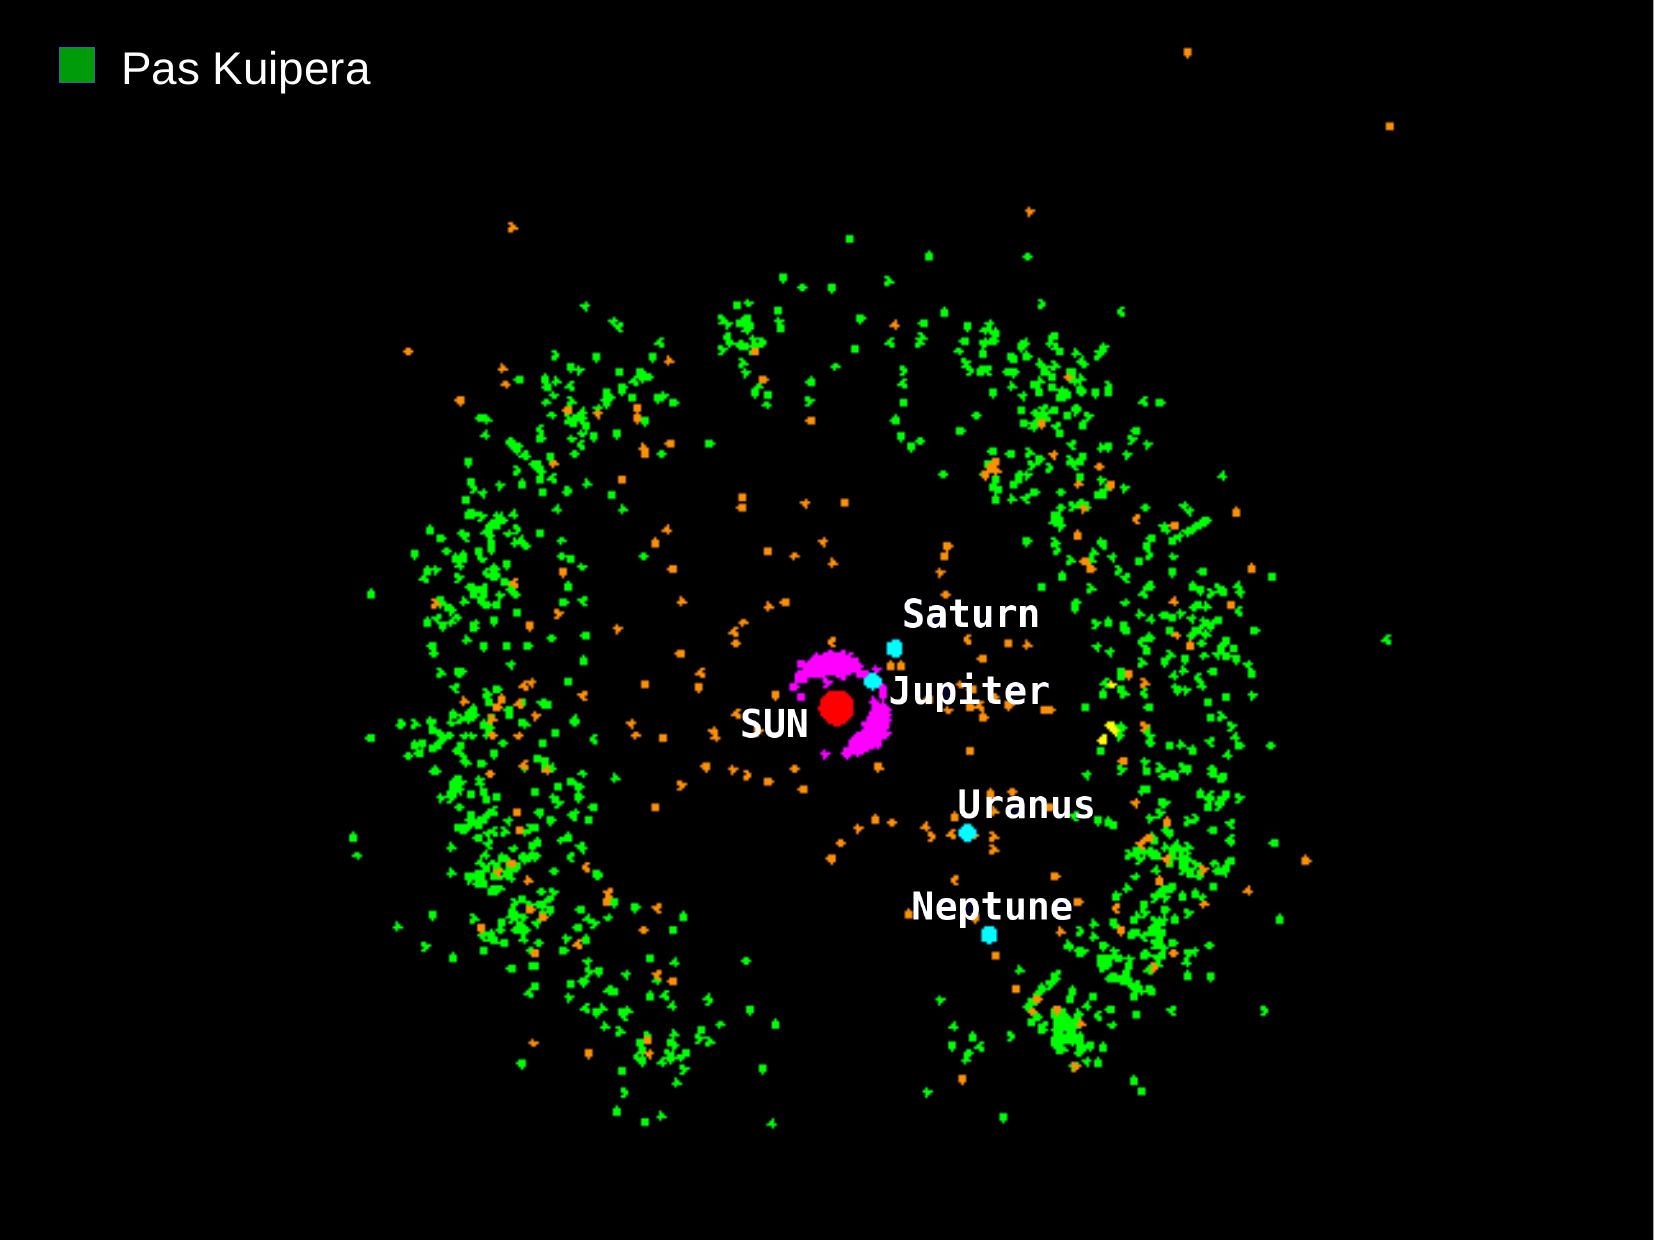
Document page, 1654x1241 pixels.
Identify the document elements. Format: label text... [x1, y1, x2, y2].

picture [302, 11, 1441, 1158]
text_box [59, 47, 95, 83]
text_box Pas Kuipera [106, 35, 402, 142]
